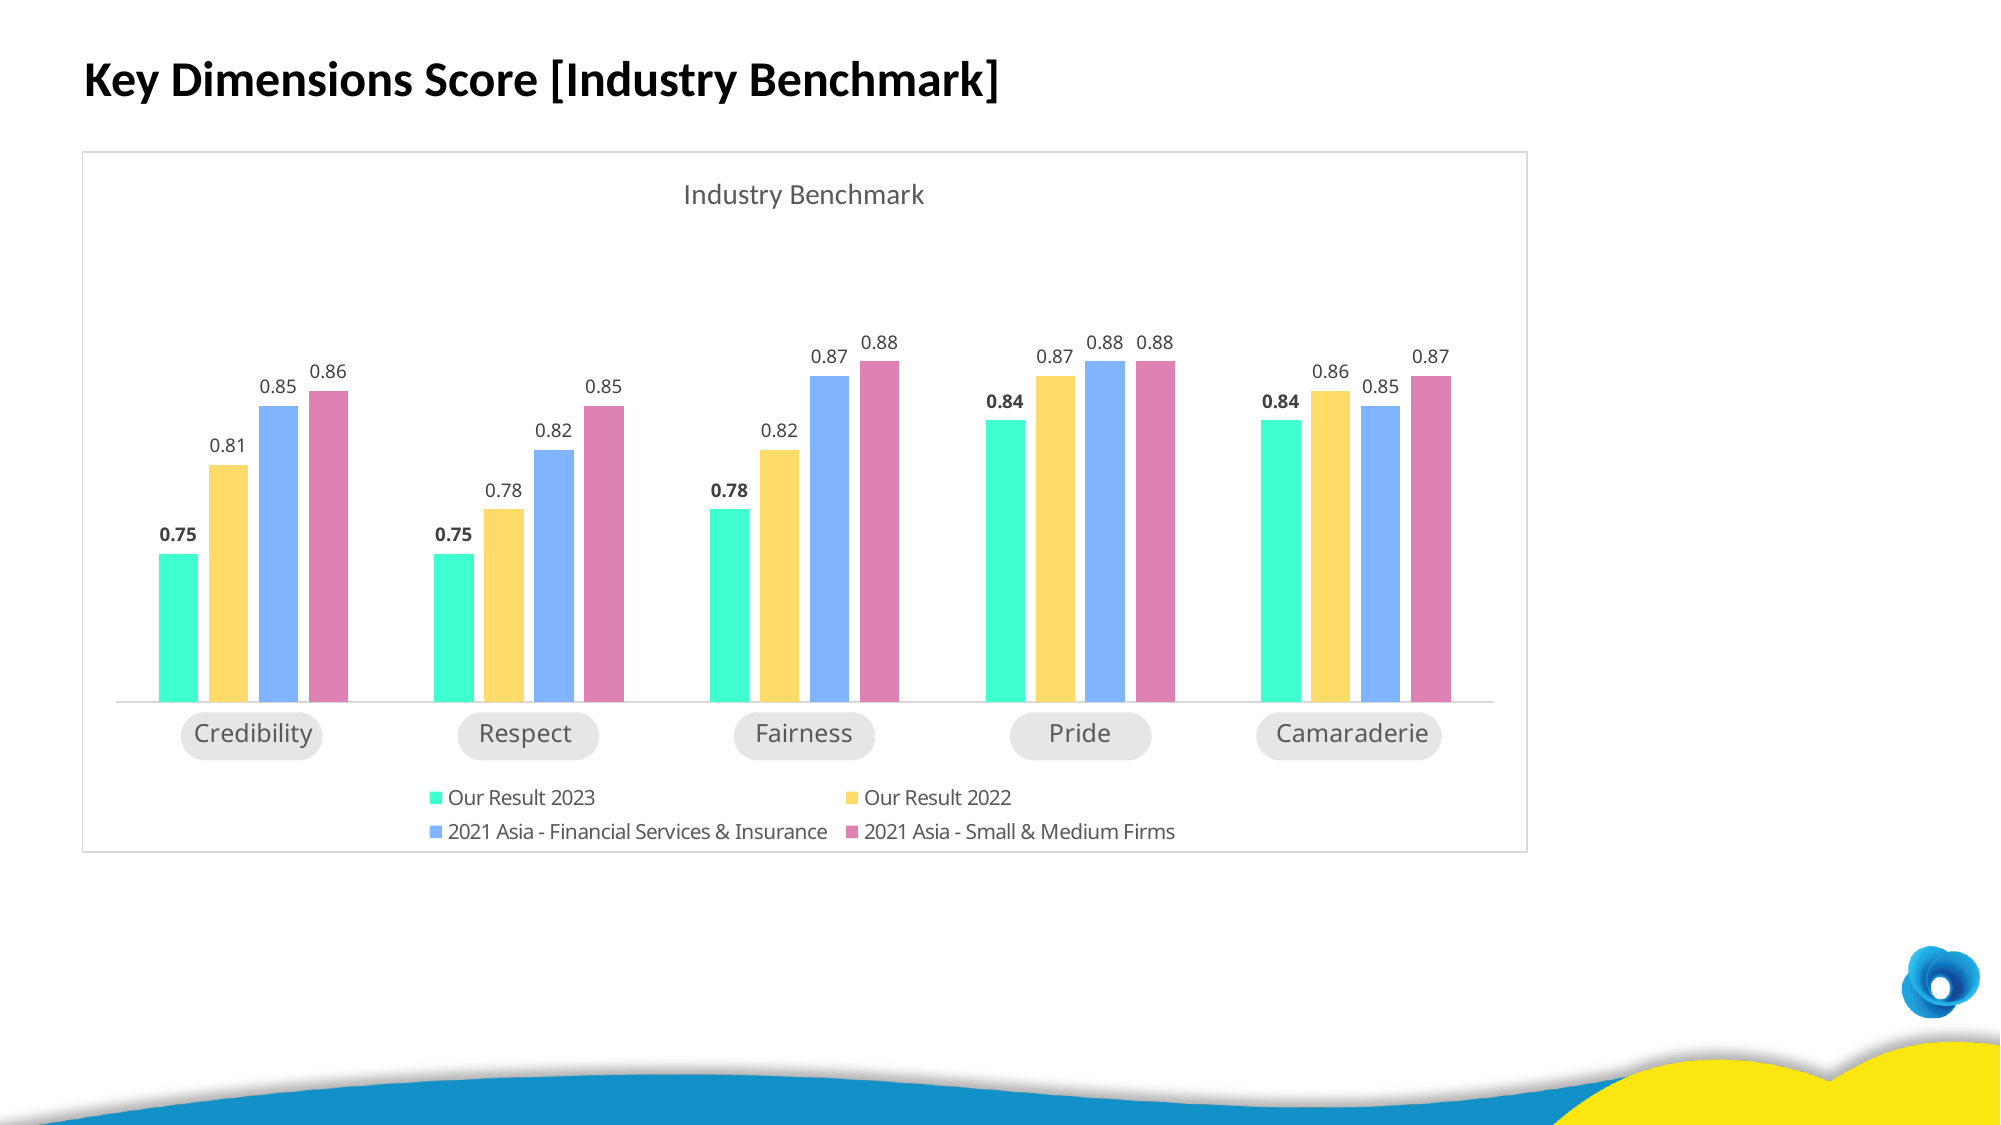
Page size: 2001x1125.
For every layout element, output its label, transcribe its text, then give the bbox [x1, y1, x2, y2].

chart [81, 151, 1528, 853]
text_box Key Dimensions Score [Industry Benchmark] [69, 38, 1804, 115]
